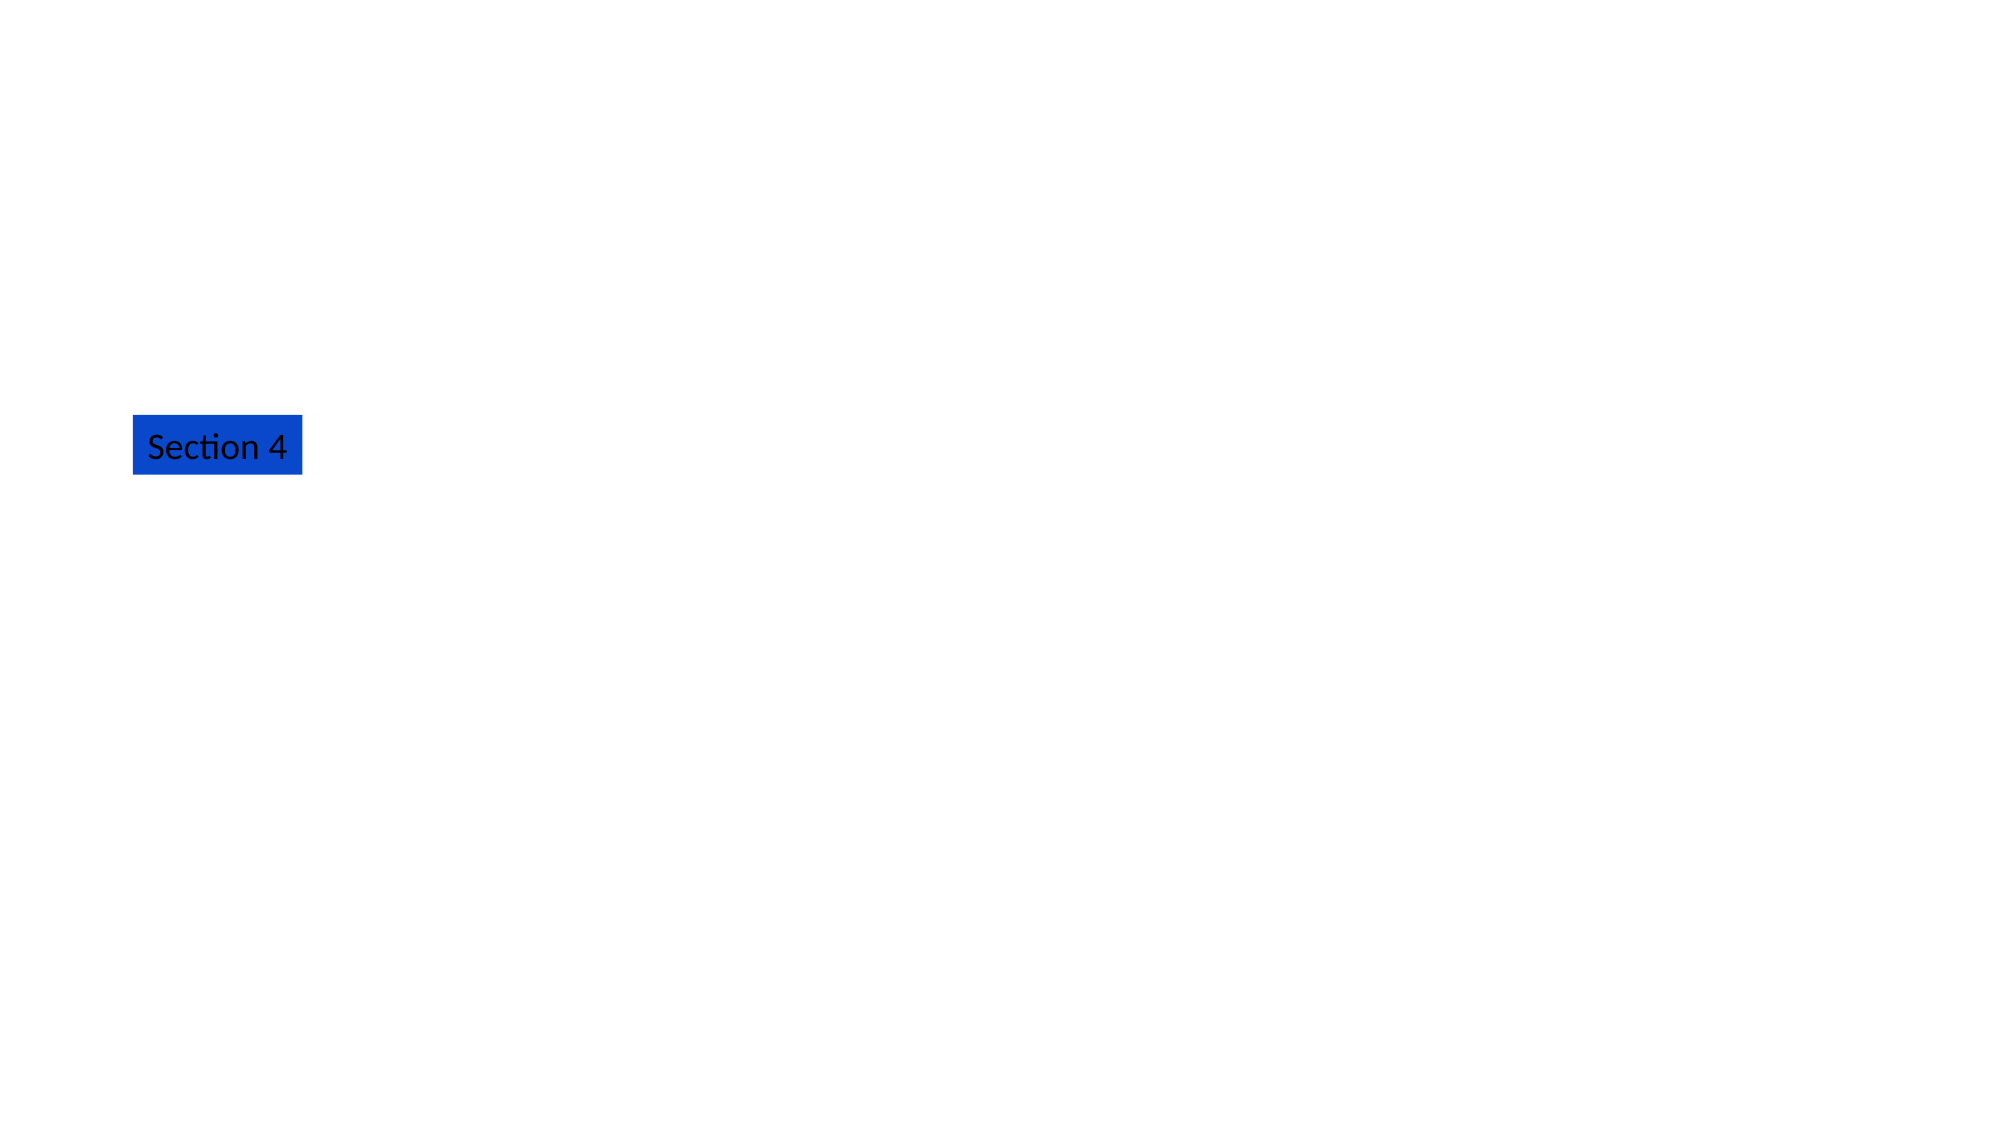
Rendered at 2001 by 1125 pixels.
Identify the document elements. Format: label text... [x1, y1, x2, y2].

text_box Section 4 [132, 414, 303, 475]
